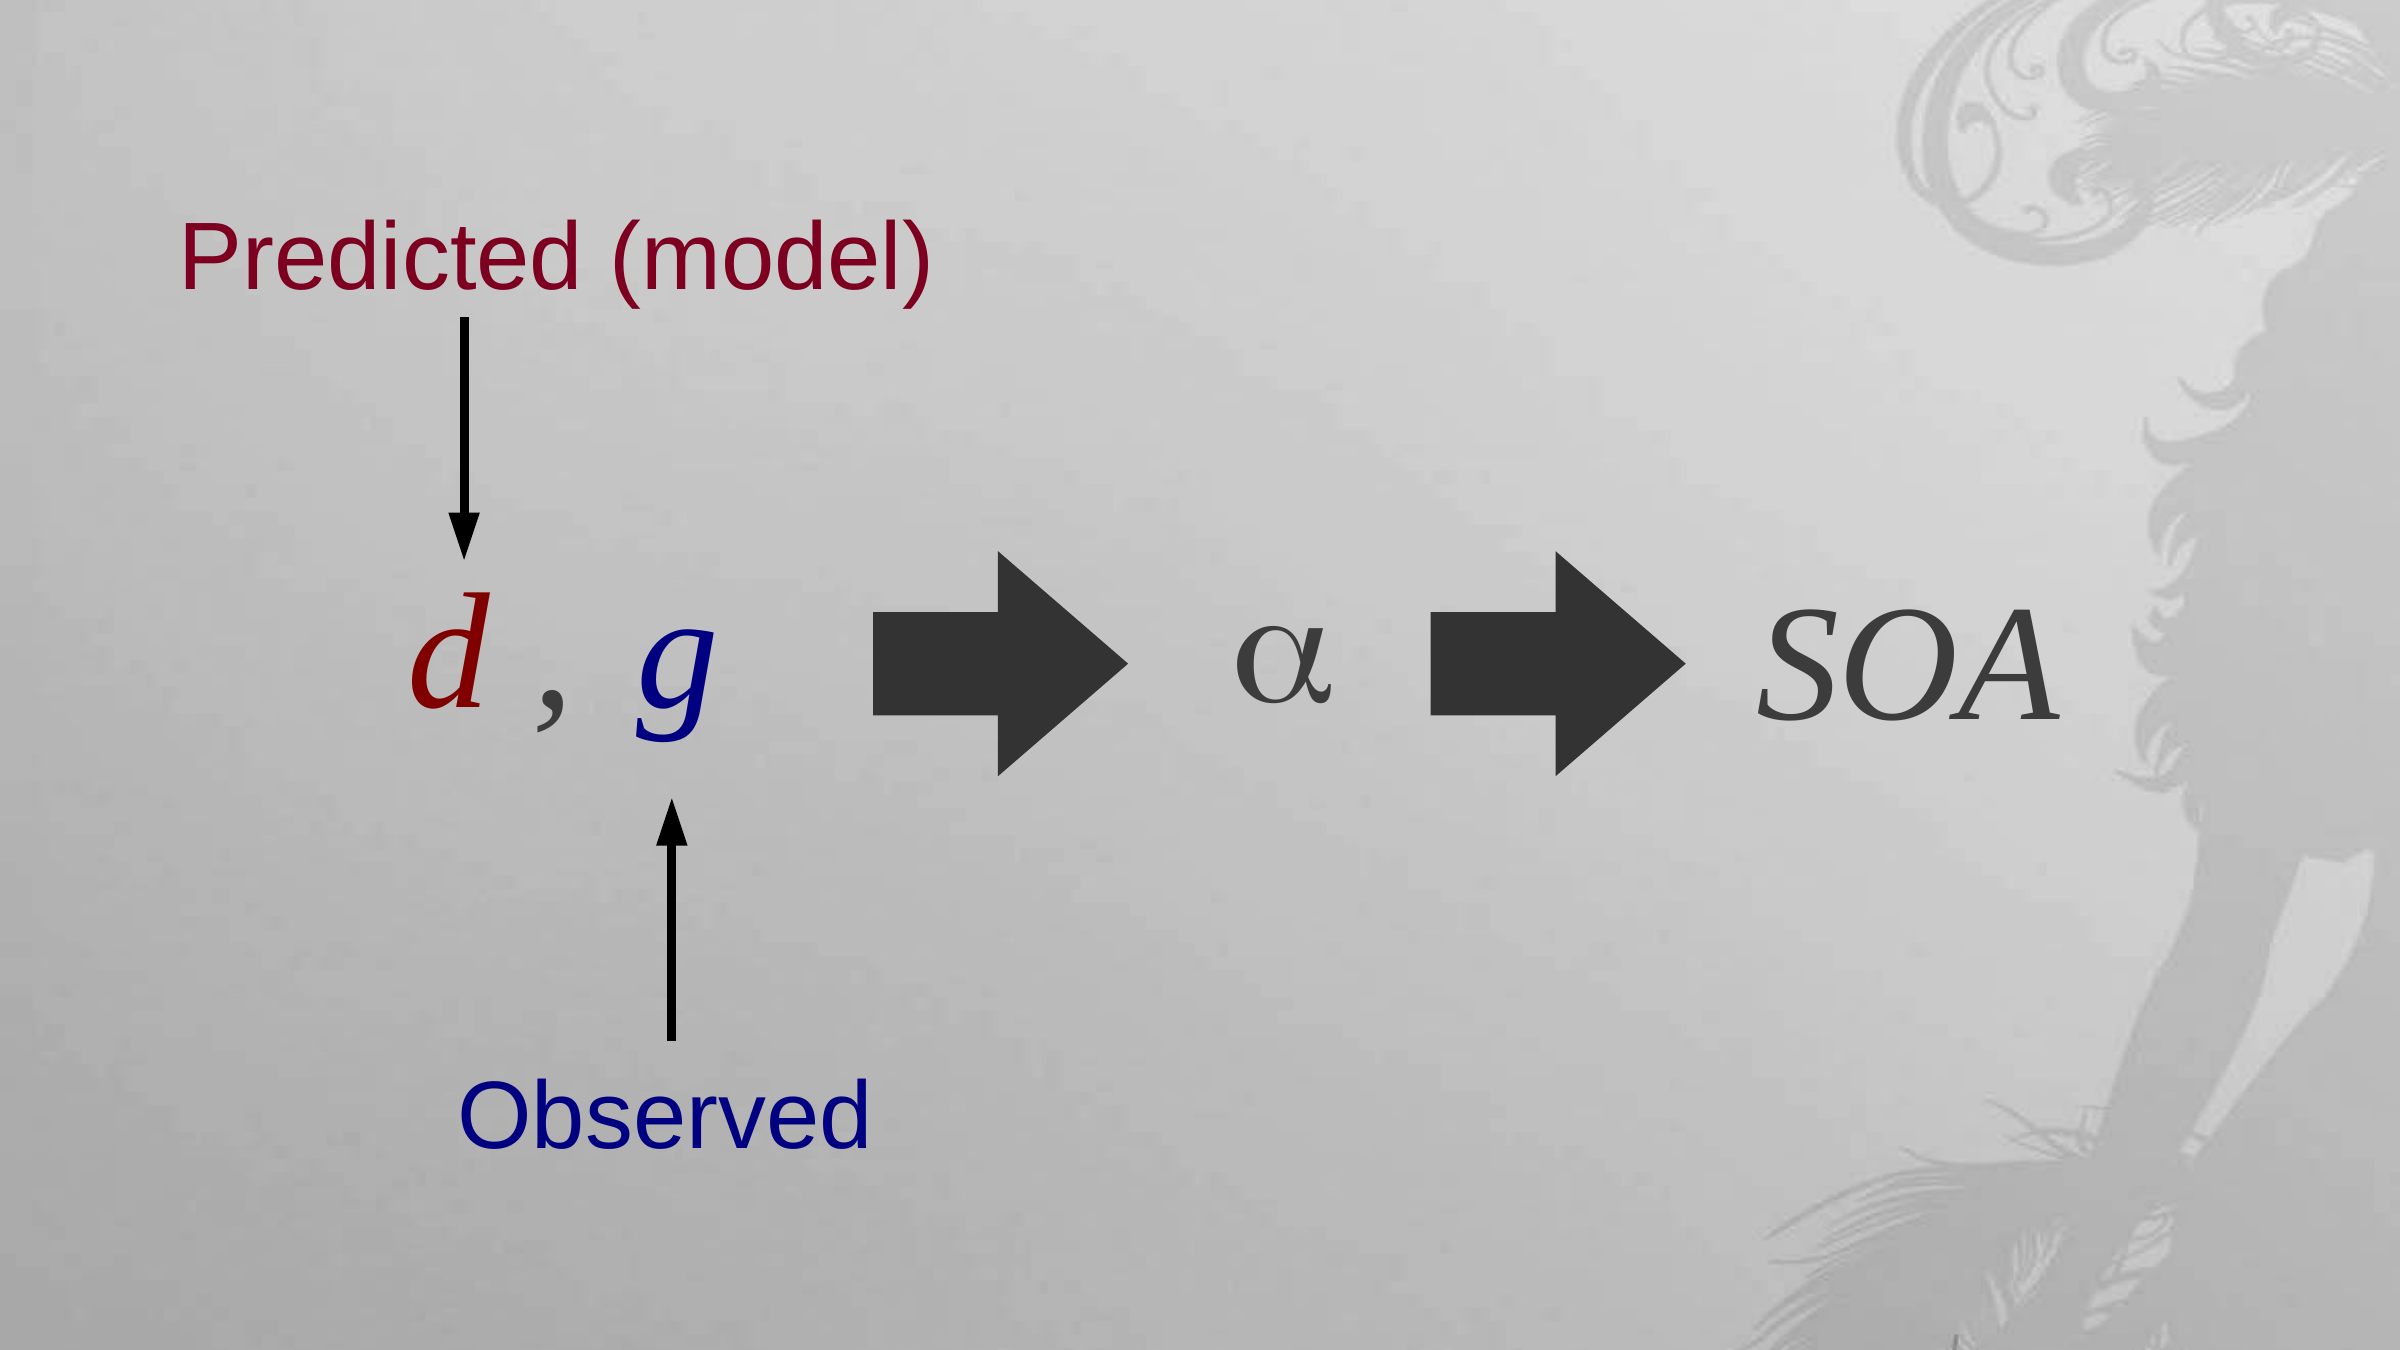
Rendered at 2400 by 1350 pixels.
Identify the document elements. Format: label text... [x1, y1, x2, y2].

chart [1742, 572, 2066, 756]
text_box Predicted (model) [164, 195, 975, 318]
text_box Observed [442, 1054, 908, 1177]
text_box [1430, 551, 1686, 777]
chart [1223, 616, 1346, 711]
text_box [873, 551, 1129, 777]
chart [396, 559, 737, 743]
picture [0, 0, 2400, 1350]
